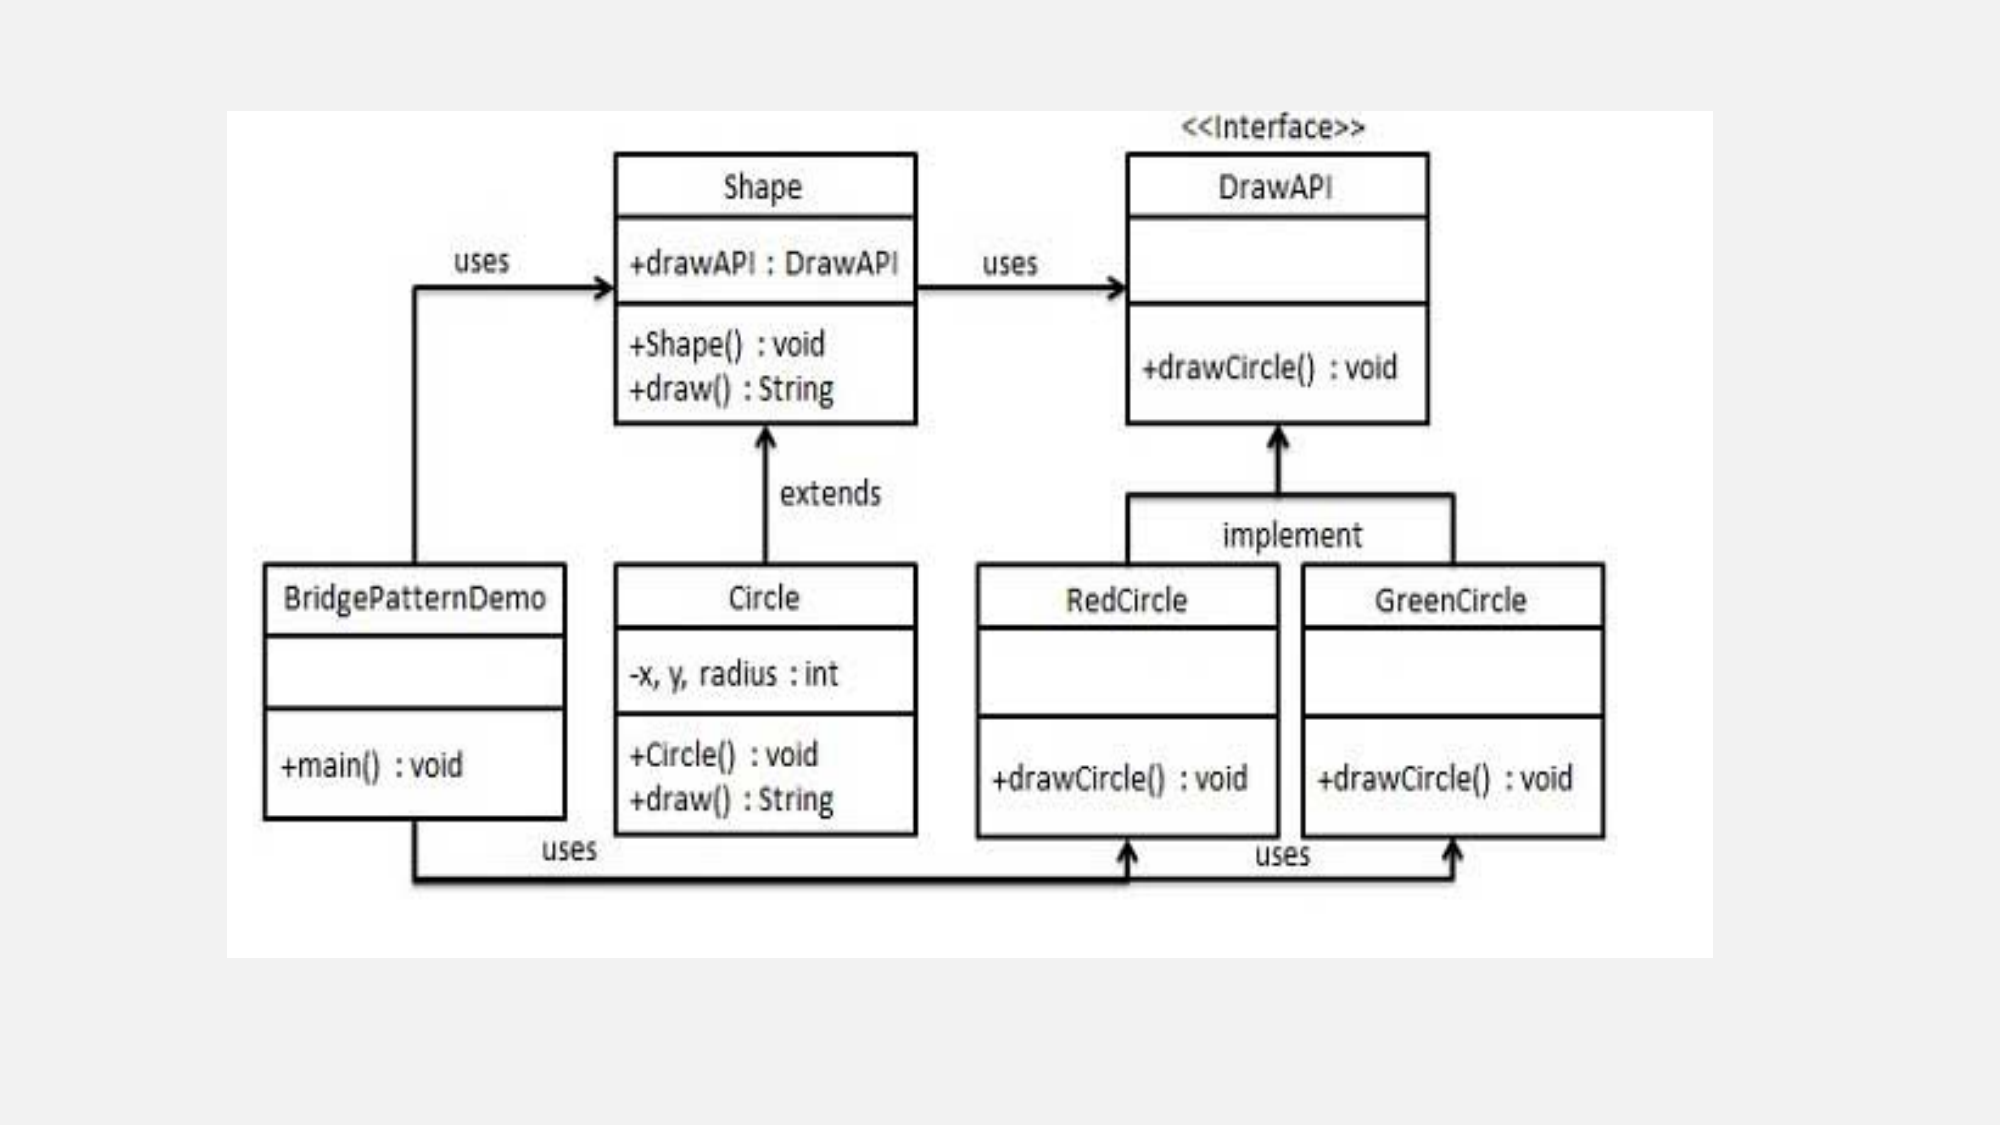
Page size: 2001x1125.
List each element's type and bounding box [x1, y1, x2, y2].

picture [227, 111, 1713, 958]
